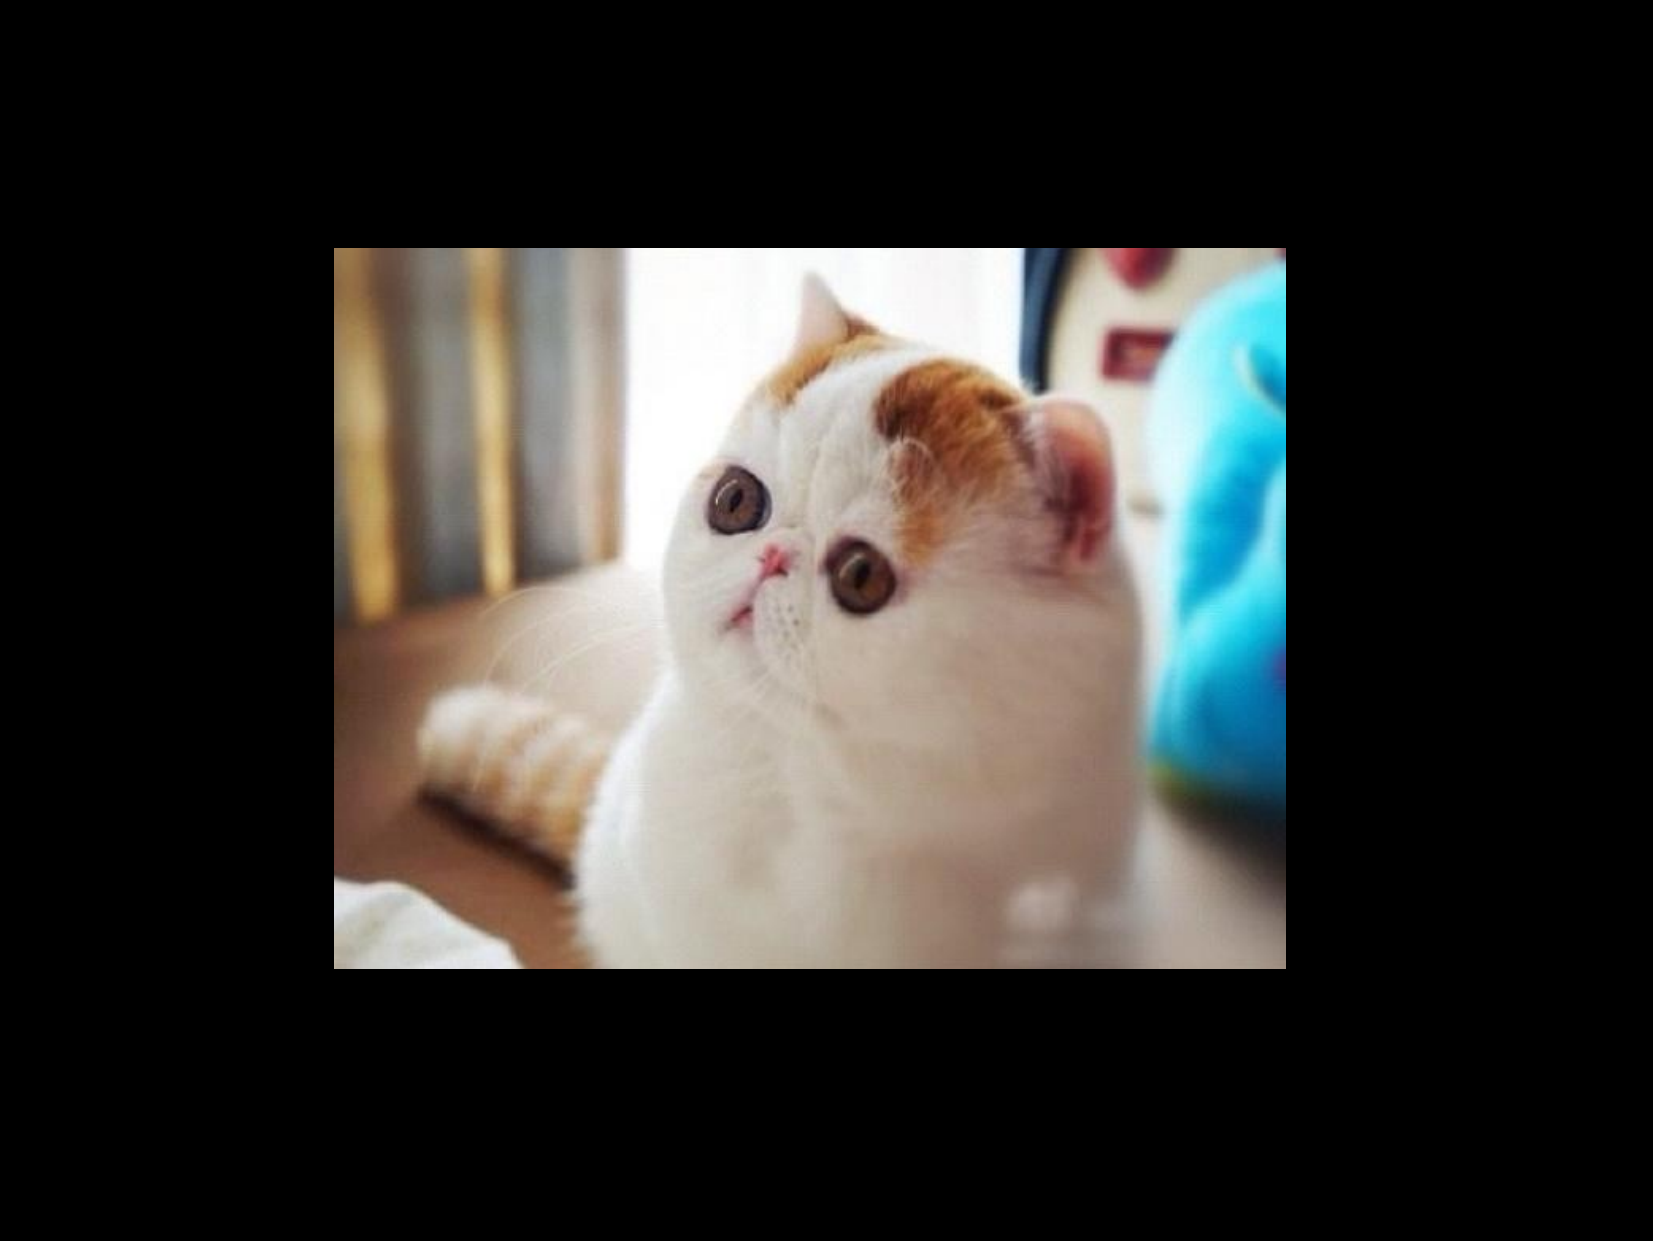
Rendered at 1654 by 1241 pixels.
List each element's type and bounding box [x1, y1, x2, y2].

picture [334, 248, 1286, 969]
